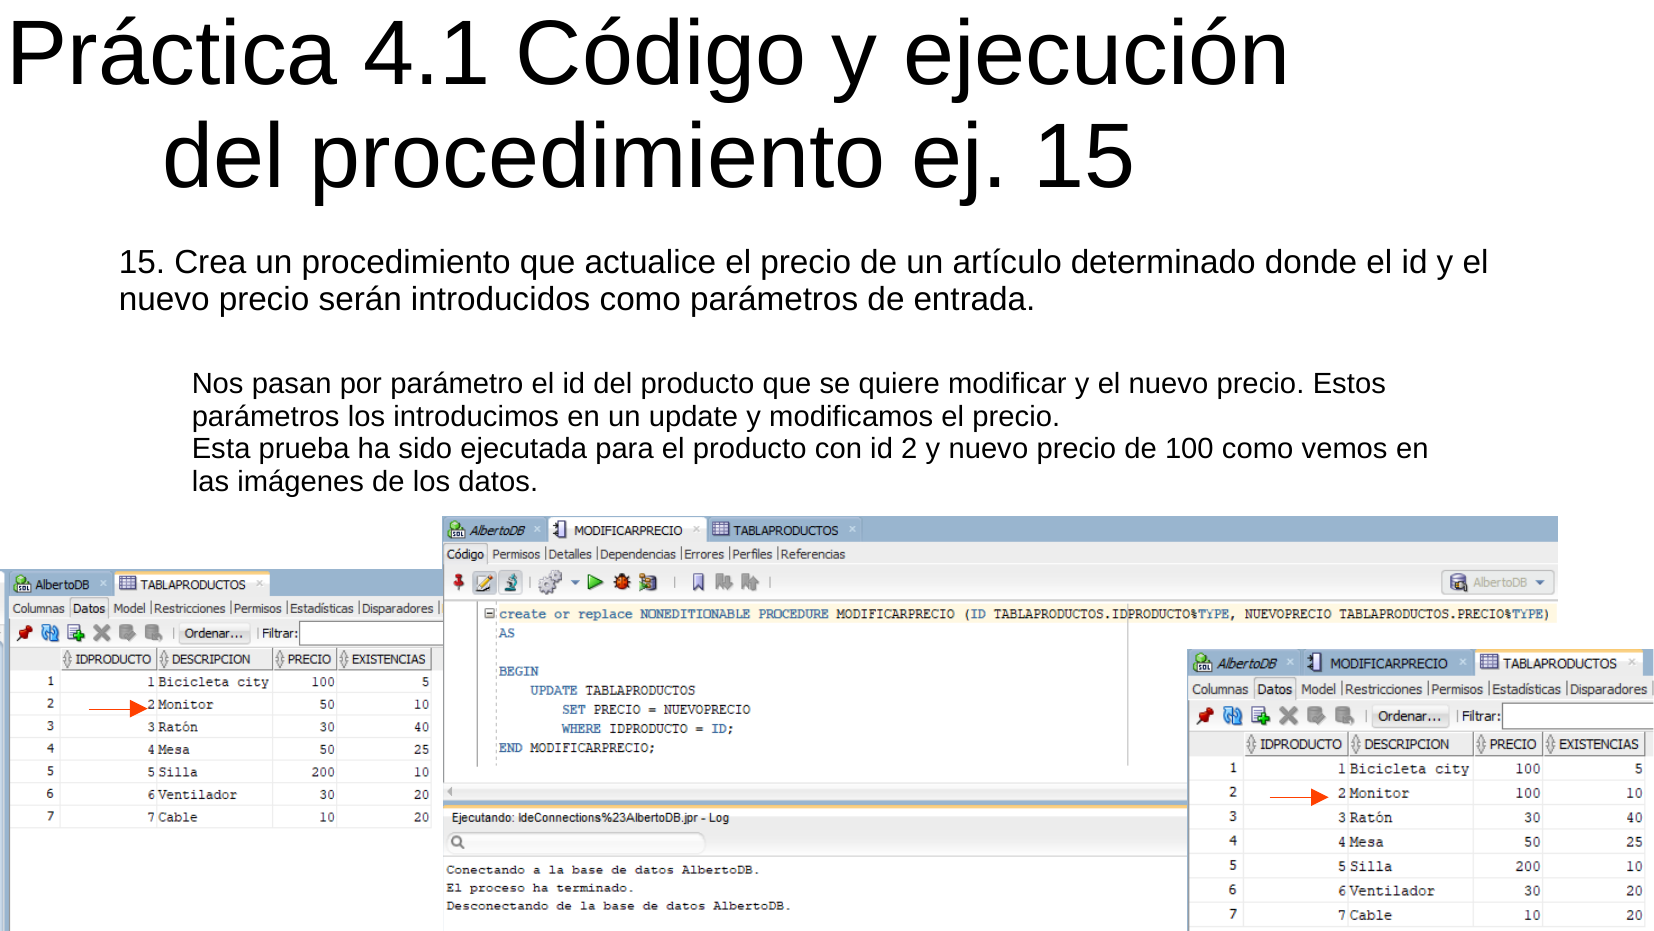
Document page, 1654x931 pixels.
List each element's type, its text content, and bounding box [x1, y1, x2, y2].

picture [0, 516, 1654, 931]
text_box 15. Crea un procedimiento que actualice el precio de un artículo determinado donde el id y el nuevo precio serán introducidos como parámetros de entrada. [104, 236, 1506, 326]
title Práctica 4.1 Código y ejecución del procedimiento ej. 15 [0, 1, 1300, 207]
text_box Nos pasan por parámetro el id del producto que se quiere modificar y el nuevo precio. Estos parámetros los introducimos en un update y modificamos el precio. Esta prueba ha sido ejecutada para el producto con id 2 y nuevo precio de 100 como vemos en las imágenes de los datos. [177, 359, 1447, 506]
